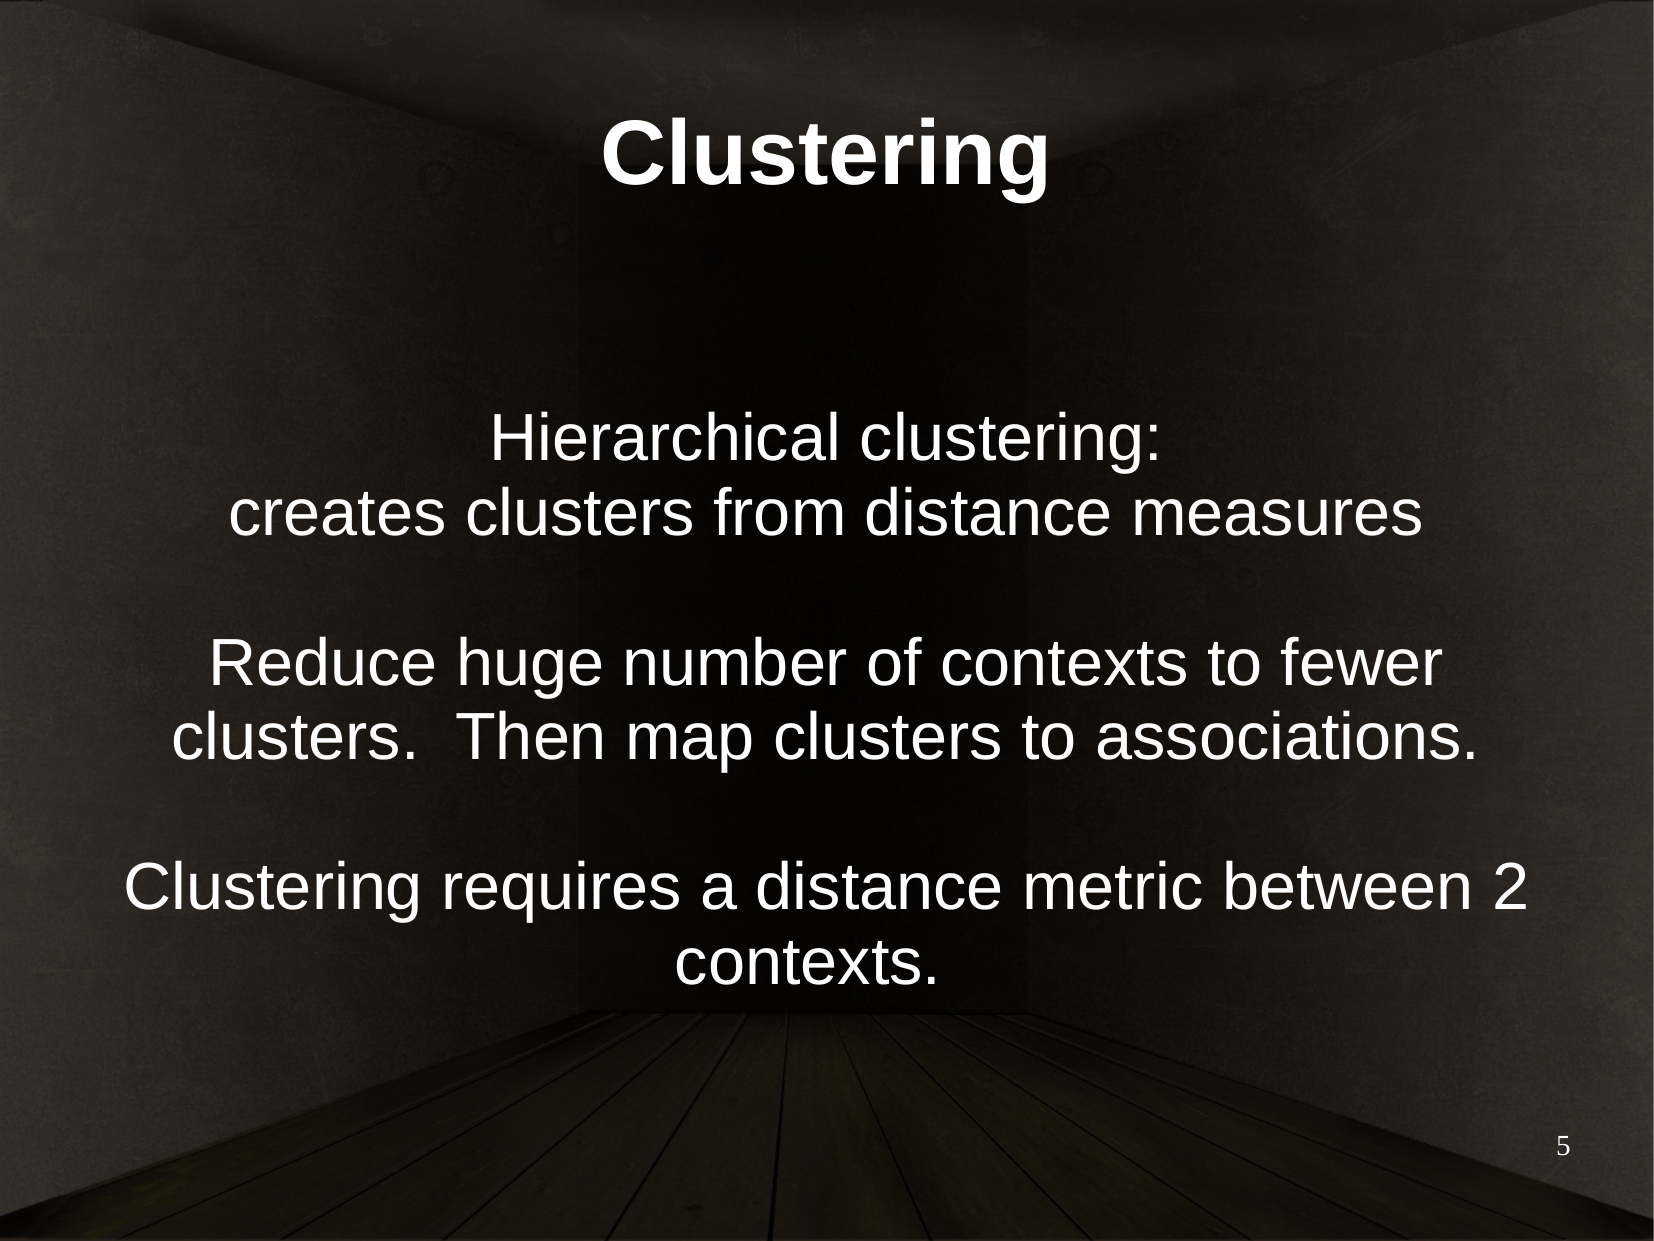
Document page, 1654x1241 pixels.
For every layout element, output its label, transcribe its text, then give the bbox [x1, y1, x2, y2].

title Clustering [82, 56, 1571, 250]
subtitle Hierarchical clustering: creates clusters from distance measures Reduce huge number of contexts to fewer clusters. Then map clusters to associations. Clustering requires a distance metric between 2 contexts. [82, 297, 1571, 1102]
picture [0, 0, 1654, 1241]
